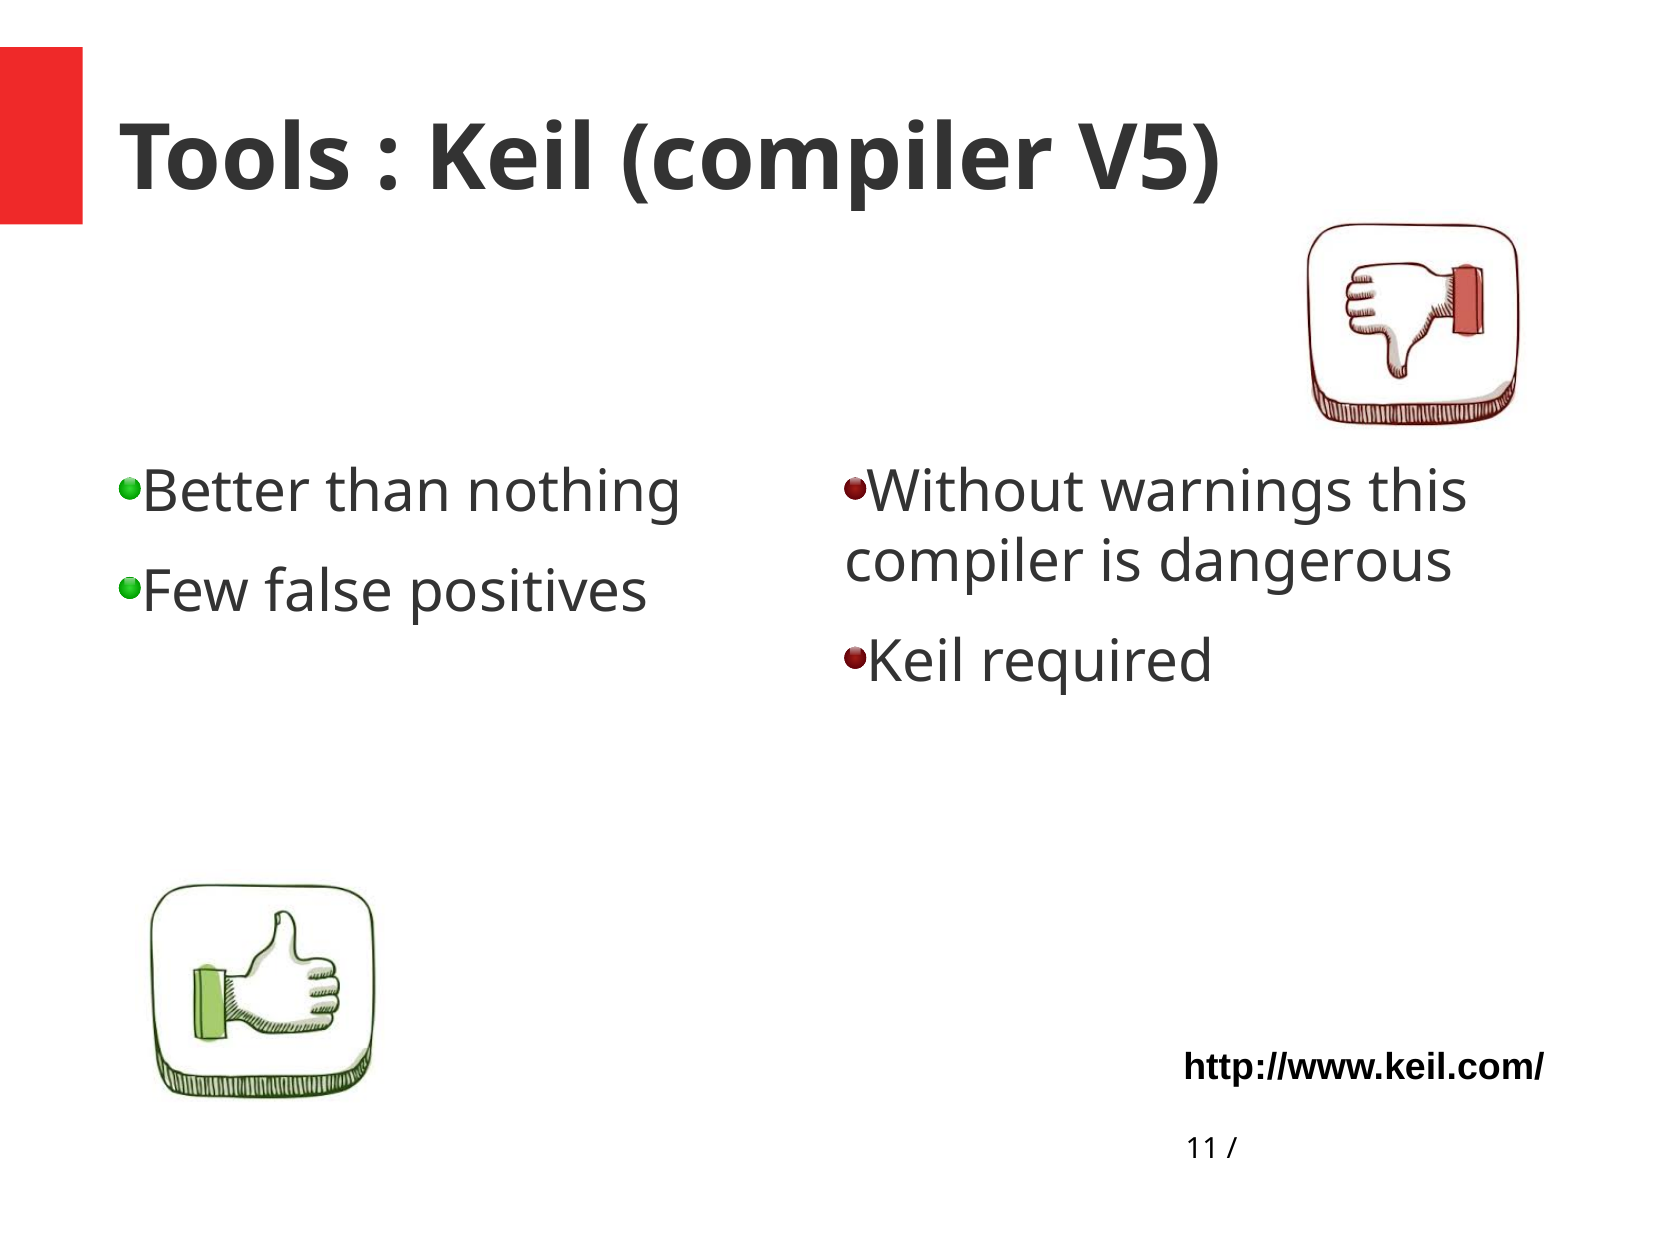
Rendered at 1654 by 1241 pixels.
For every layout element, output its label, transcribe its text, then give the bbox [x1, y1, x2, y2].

list Better than nothing Few false positives [118, 354, 810, 1074]
list Without warnings this compiler is dangerous Keil required [844, 354, 1591, 1074]
title Tools : Keil (compiler V5) [118, 49, 1571, 257]
picture [135, 870, 391, 1114]
text_box / [1185, 1129, 1571, 1216]
text_box http://www.keil.com/ [1168, 1038, 1561, 1096]
picture [1290, 210, 1534, 440]
